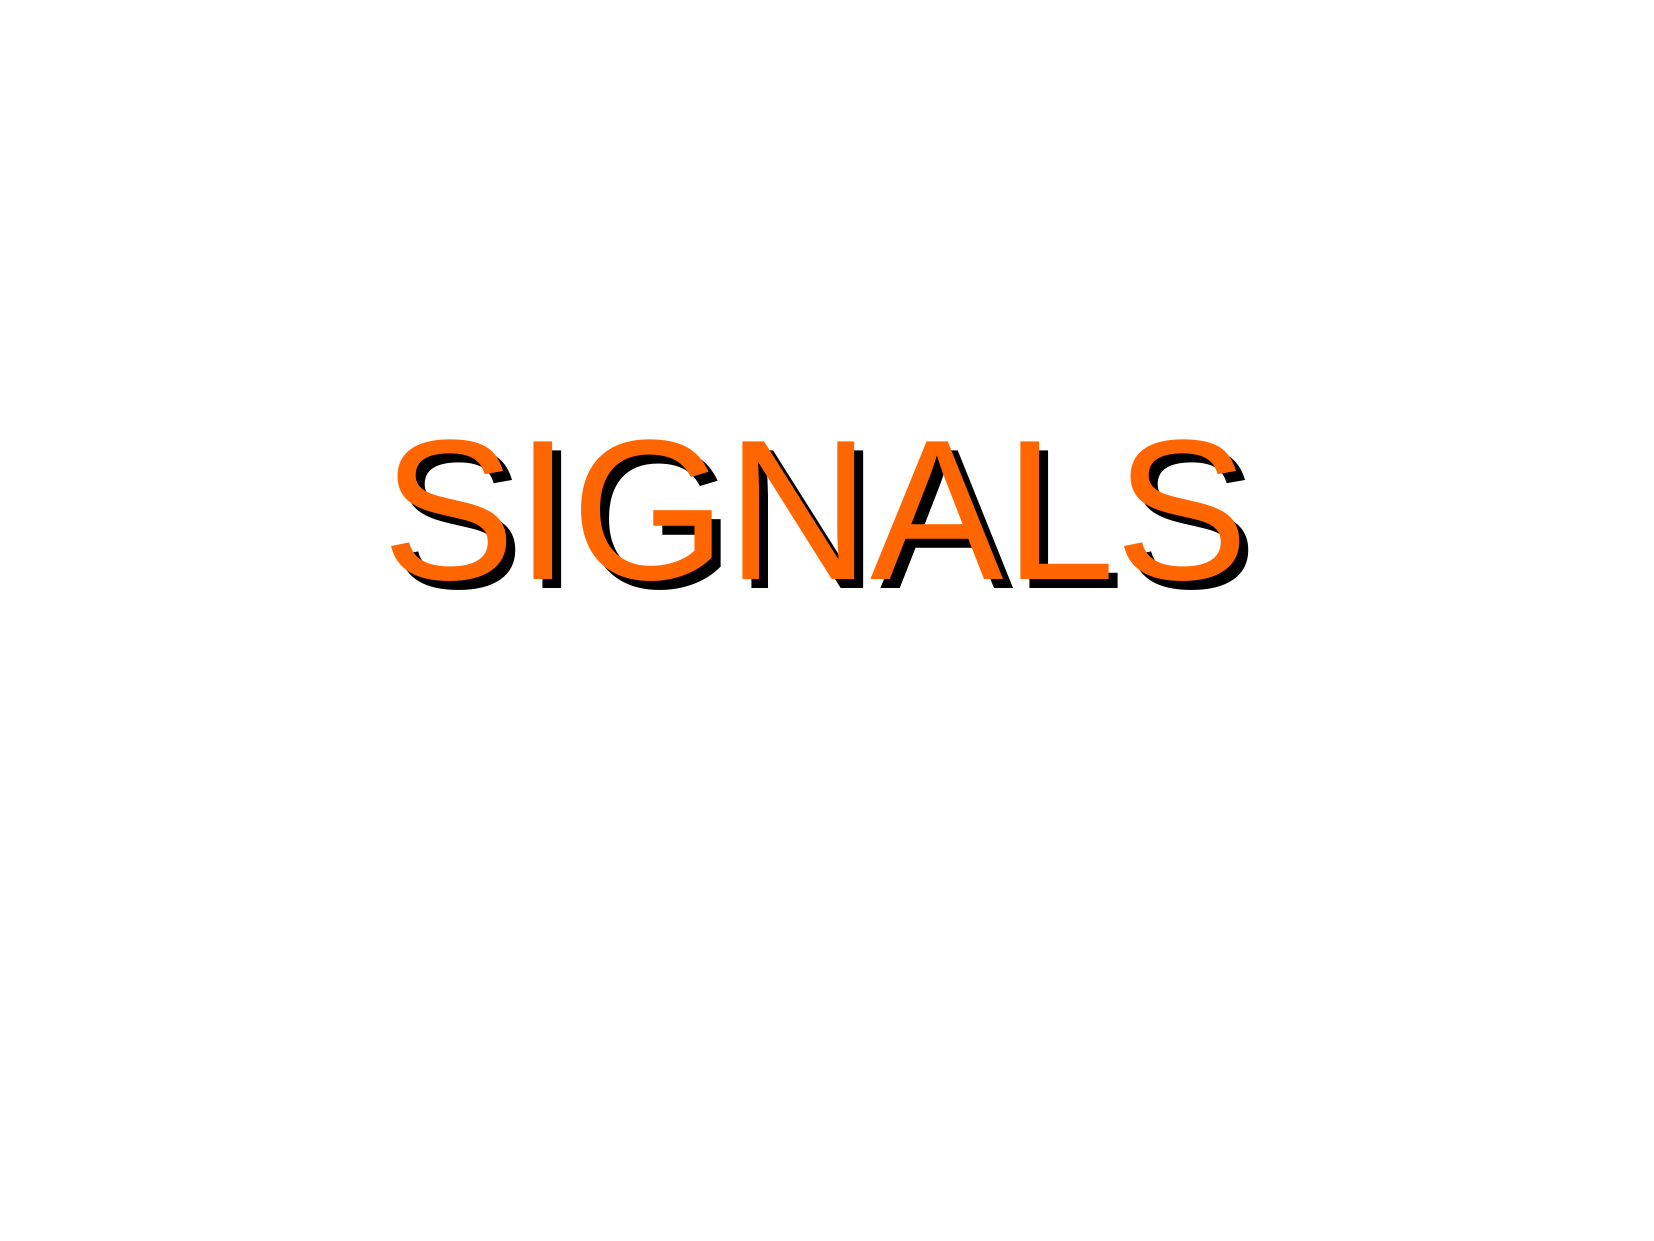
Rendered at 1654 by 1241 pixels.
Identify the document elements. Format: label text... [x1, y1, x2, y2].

title SIGNALS [71, 398, 1561, 622]
